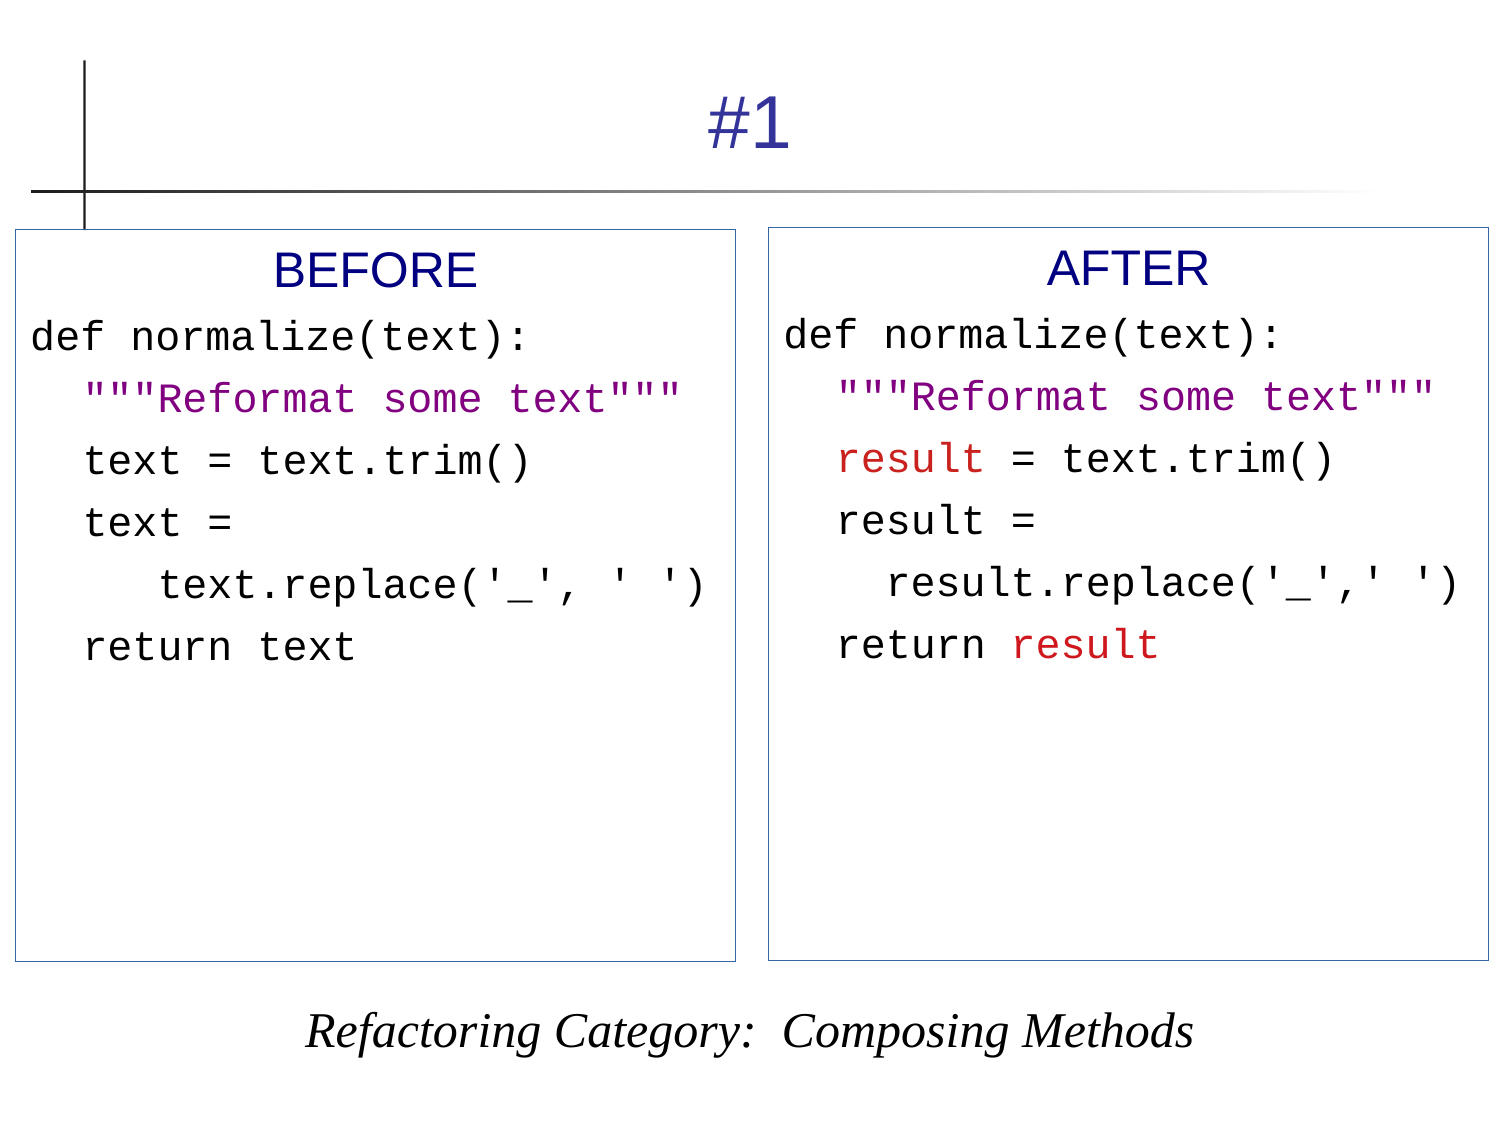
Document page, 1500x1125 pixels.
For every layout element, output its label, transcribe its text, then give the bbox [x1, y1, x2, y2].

list BEFORE def normalize(text): """Reformat some text""" text = text.trim() text = text.replace('_', ' ') return text [15, 229, 736, 962]
text_box Refactoring Category: Composing Methods [165, 990, 1336, 1065]
title #1 [50, 37, 1450, 201]
list AFTER def normalize(text): """Reformat some text""" result = text.trim() result = result.replace('_',' ') return result [768, 227, 1489, 961]
